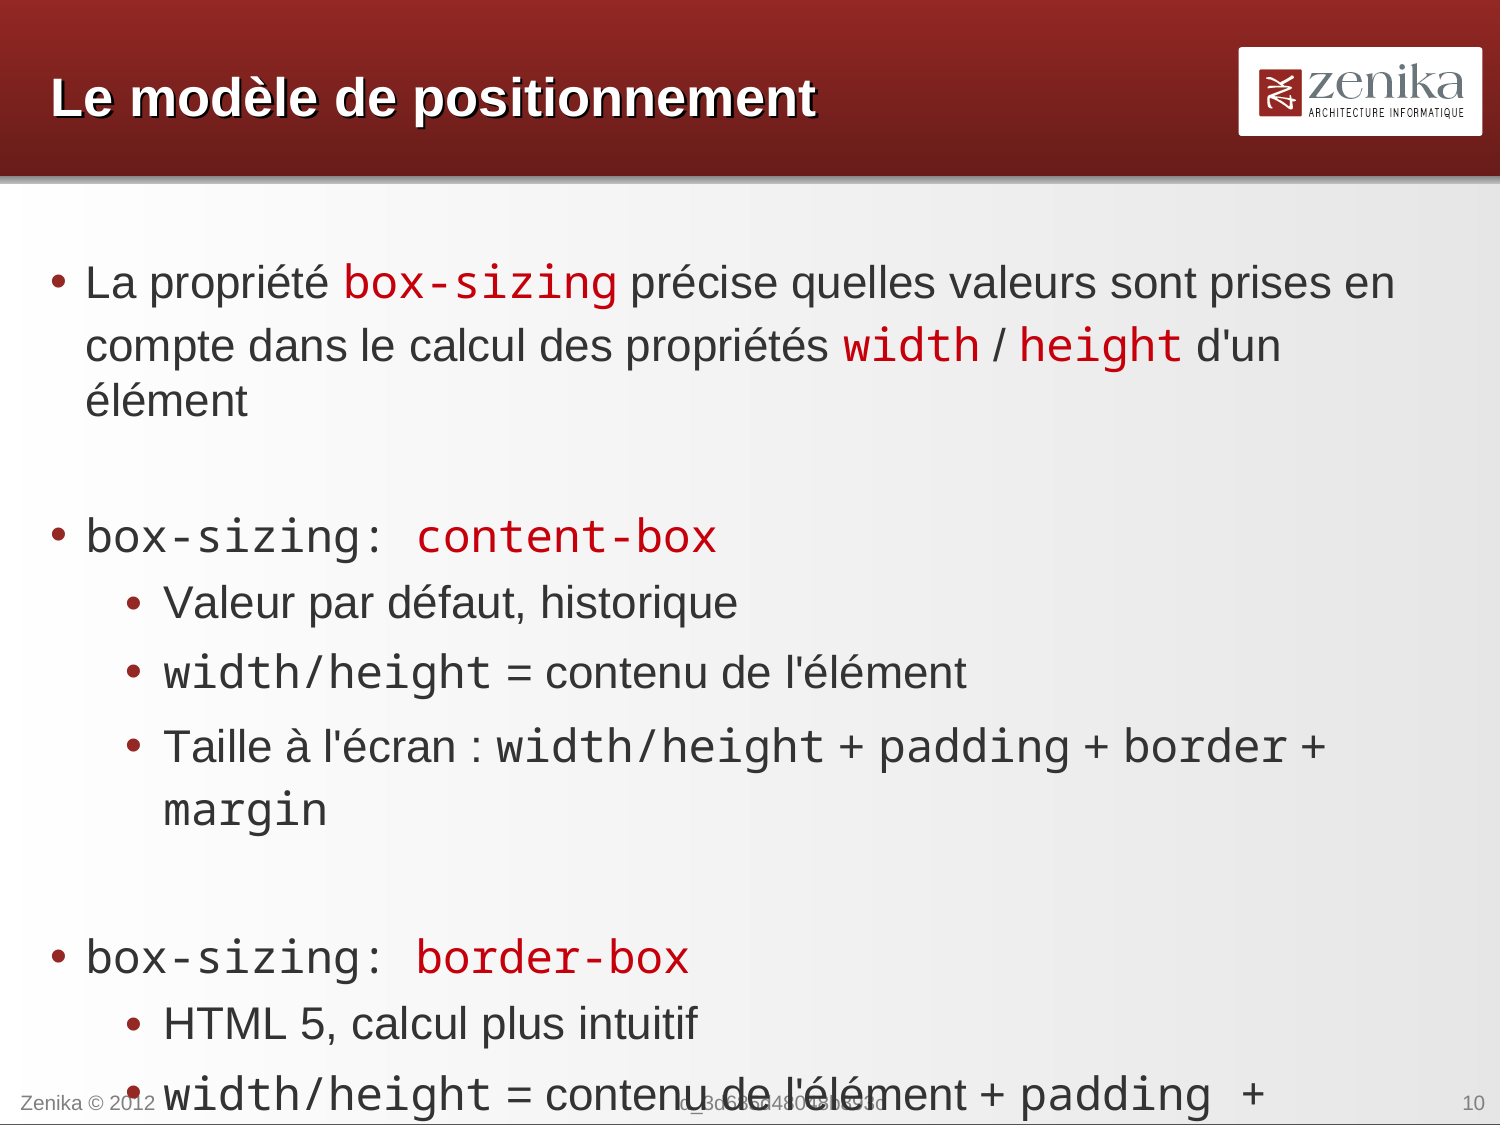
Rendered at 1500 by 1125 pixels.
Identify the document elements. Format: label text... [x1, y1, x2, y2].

list La propriété box-sizing précise quelles valeurs sont prises en compte dans le calcul des propriétés width / height d'un élément box-sizing: content-box Valeur par défaut, historique width/height = contenu de l'élément Taille à l'écran : width/height + padding + border + margin box-sizing: border-box HTML 5, calcul plus intuitif width/height = contenu de l'élément + padding + border Taille à l'écran : width/height + margin [50, 249, 1435, 1079]
title Le modèle de positionnement [50, 15, 1206, 180]
picture [1257, 58, 1464, 125]
